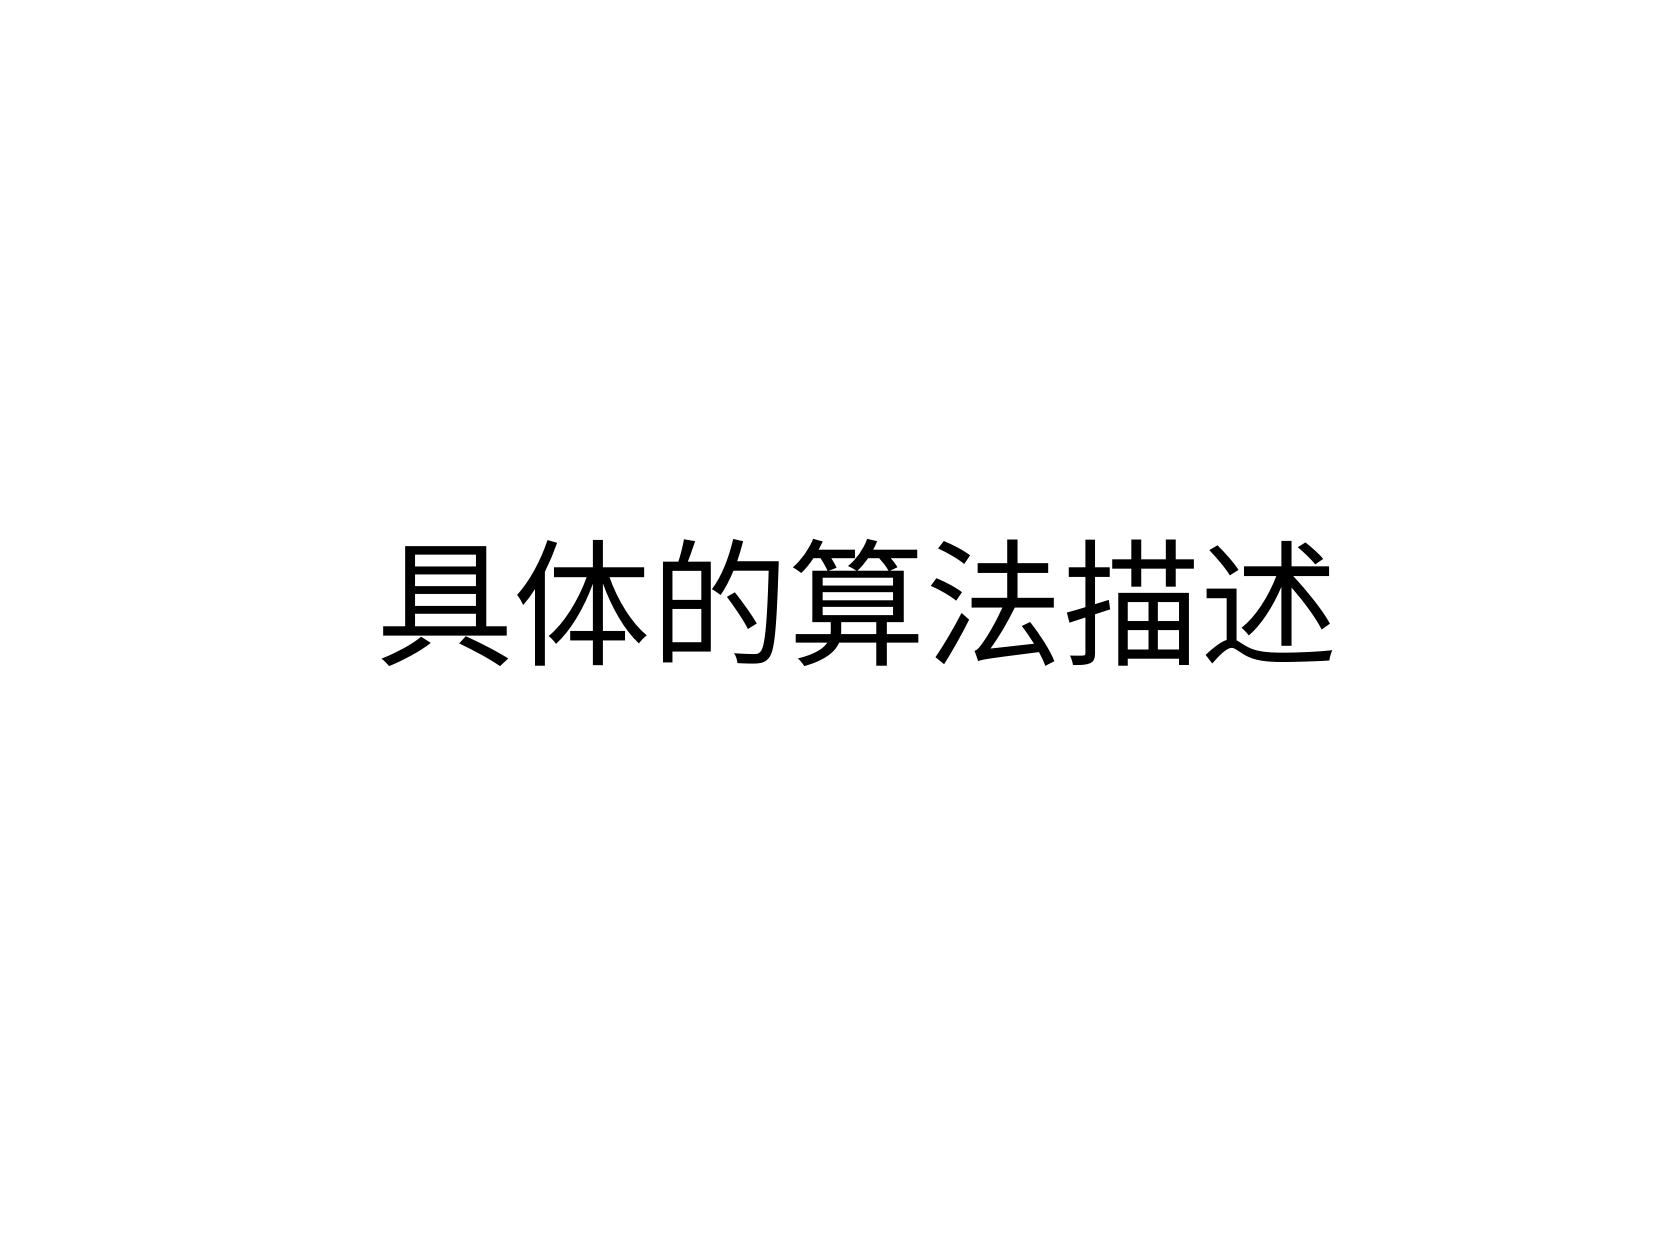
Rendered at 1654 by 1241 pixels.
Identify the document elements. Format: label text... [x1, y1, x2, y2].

list 具体的算法描述 [70, 496, 1559, 702]
